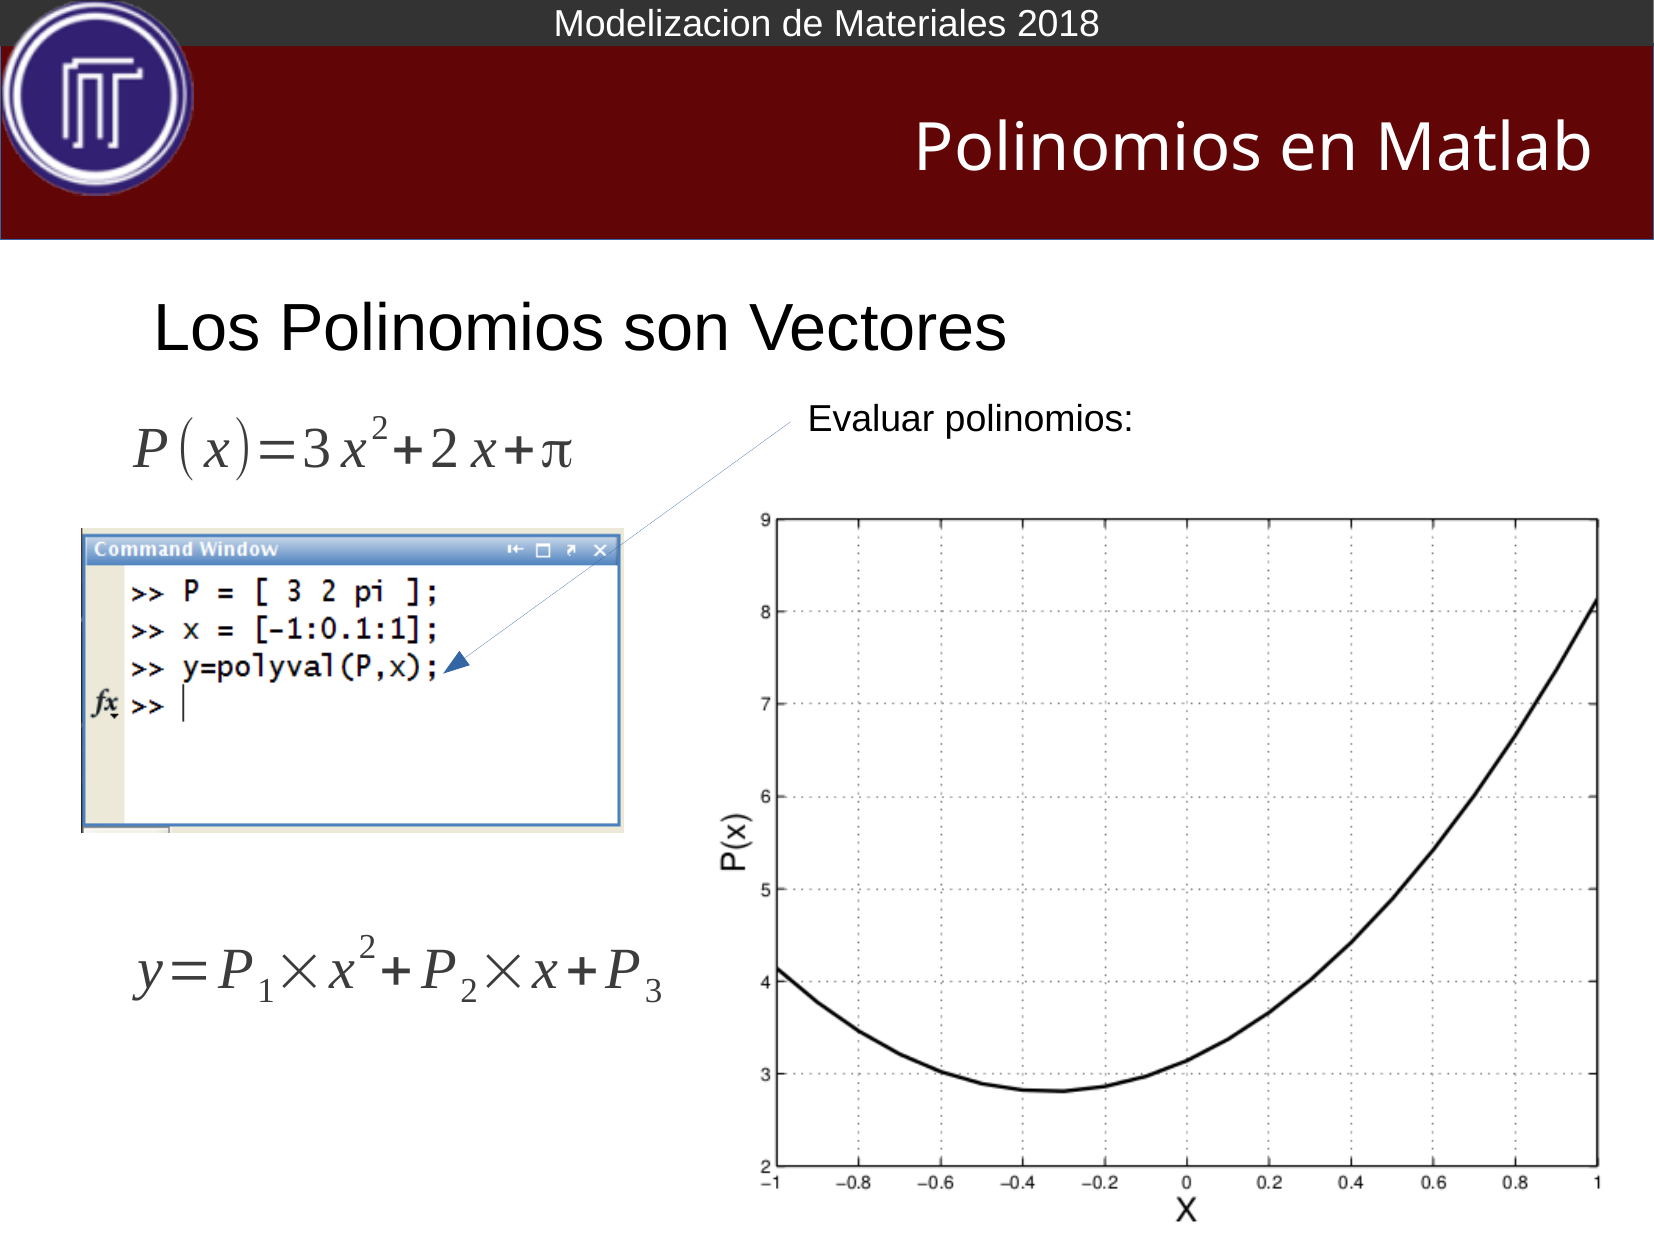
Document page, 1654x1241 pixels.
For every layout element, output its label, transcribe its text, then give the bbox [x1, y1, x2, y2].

picture [714, 495, 1623, 1241]
picture [81, 528, 624, 833]
list Los Polinomios son Vectores [82, 290, 1571, 383]
picture [0, 0, 194, 196]
title Polinomios en Matlab [41, 70, 1654, 218]
chart [122, 927, 669, 1010]
chart [122, 407, 582, 485]
text_box Evaluar polinomios: [792, 389, 1149, 447]
